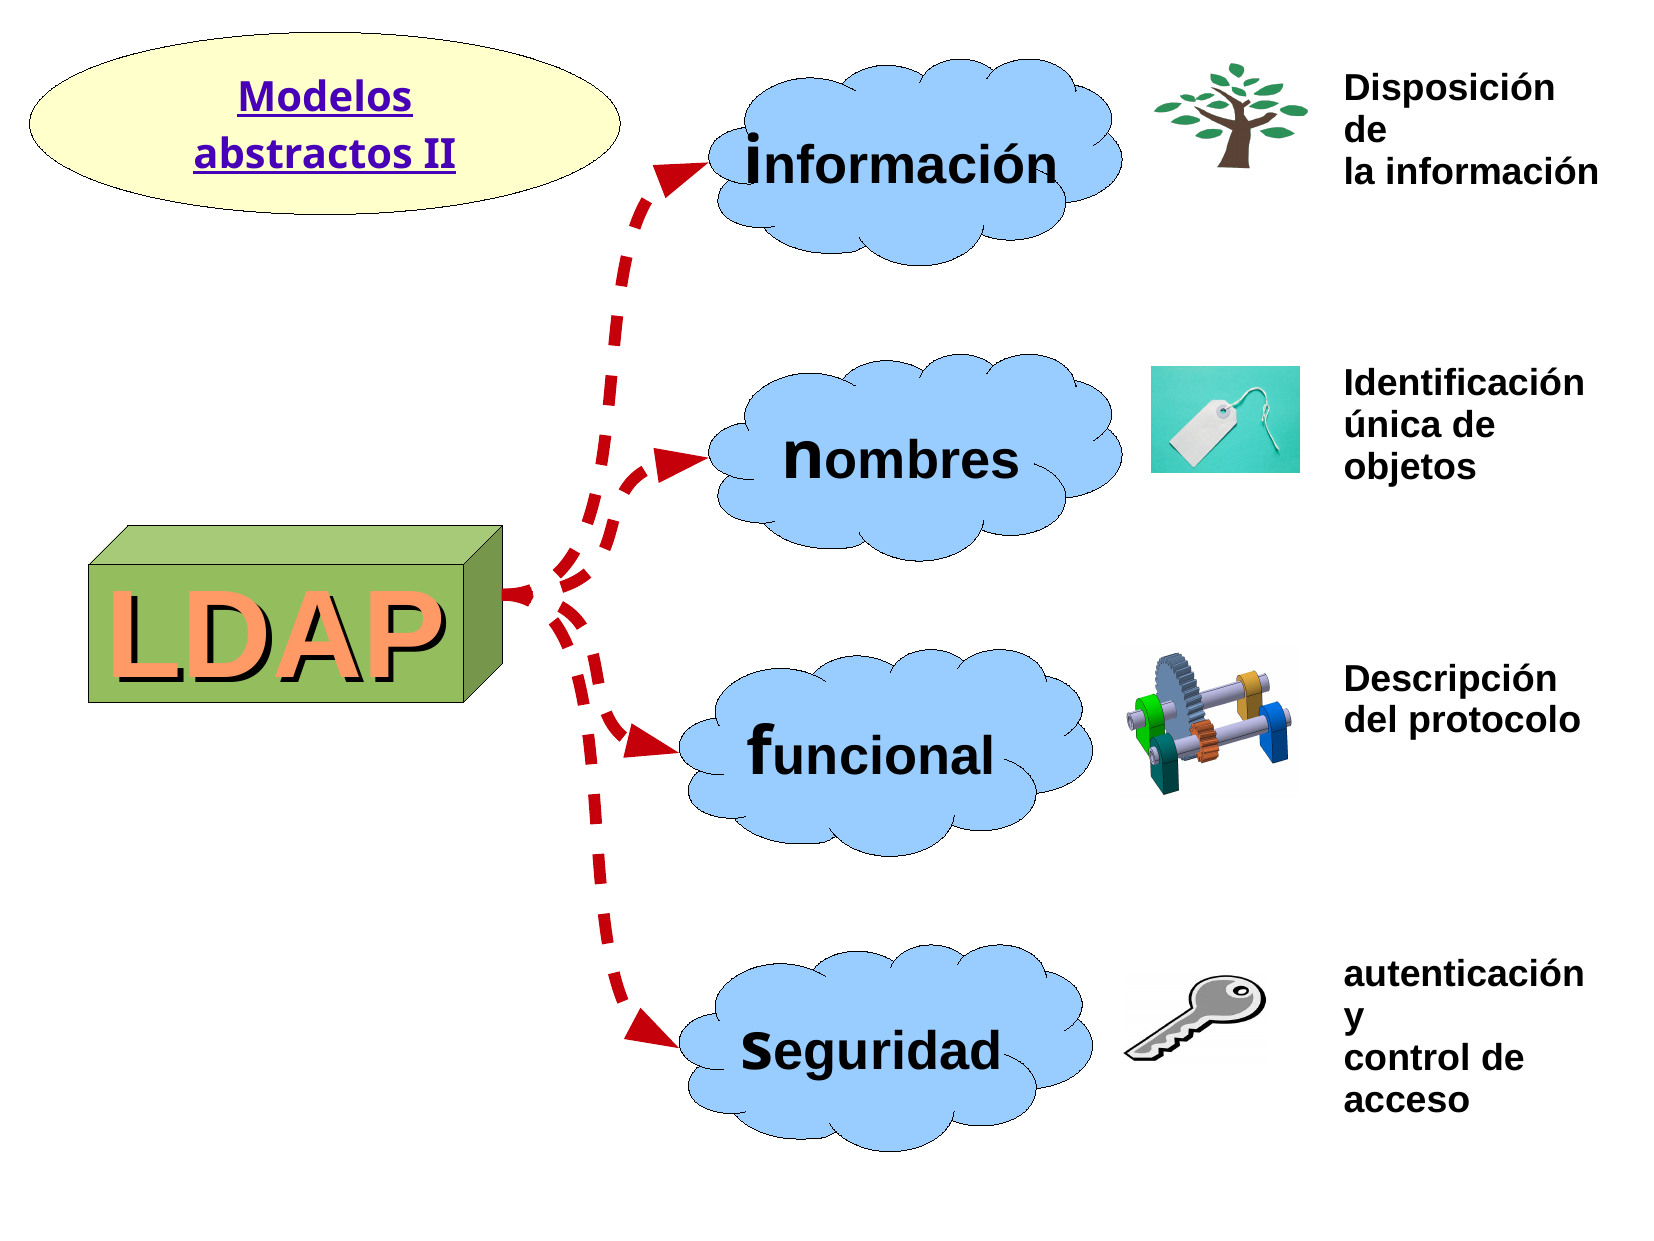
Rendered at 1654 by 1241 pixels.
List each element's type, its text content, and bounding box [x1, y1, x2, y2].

text_box autenticación y control de acceso [1328, 944, 1625, 1128]
text_box seguridad [679, 944, 1093, 1152]
text_box nombres [708, 354, 1123, 562]
text_box updateref [88, 525, 501, 565]
text_box información [708, 59, 1123, 266]
text_box Descripción del protocolo [1328, 649, 1625, 749]
text_box Identificación única de objetos [1328, 354, 1625, 502]
text_box LDAP [88, 565, 463, 703]
picture [1120, 647, 1300, 798]
text_box Disposición de la información [1328, 59, 1625, 200]
text_box Modelos abstractos II [29, 32, 621, 215]
picture [1122, 972, 1270, 1063]
picture [1151, 366, 1300, 473]
text_box funcional [679, 649, 1093, 857]
picture [1146, 58, 1329, 173]
